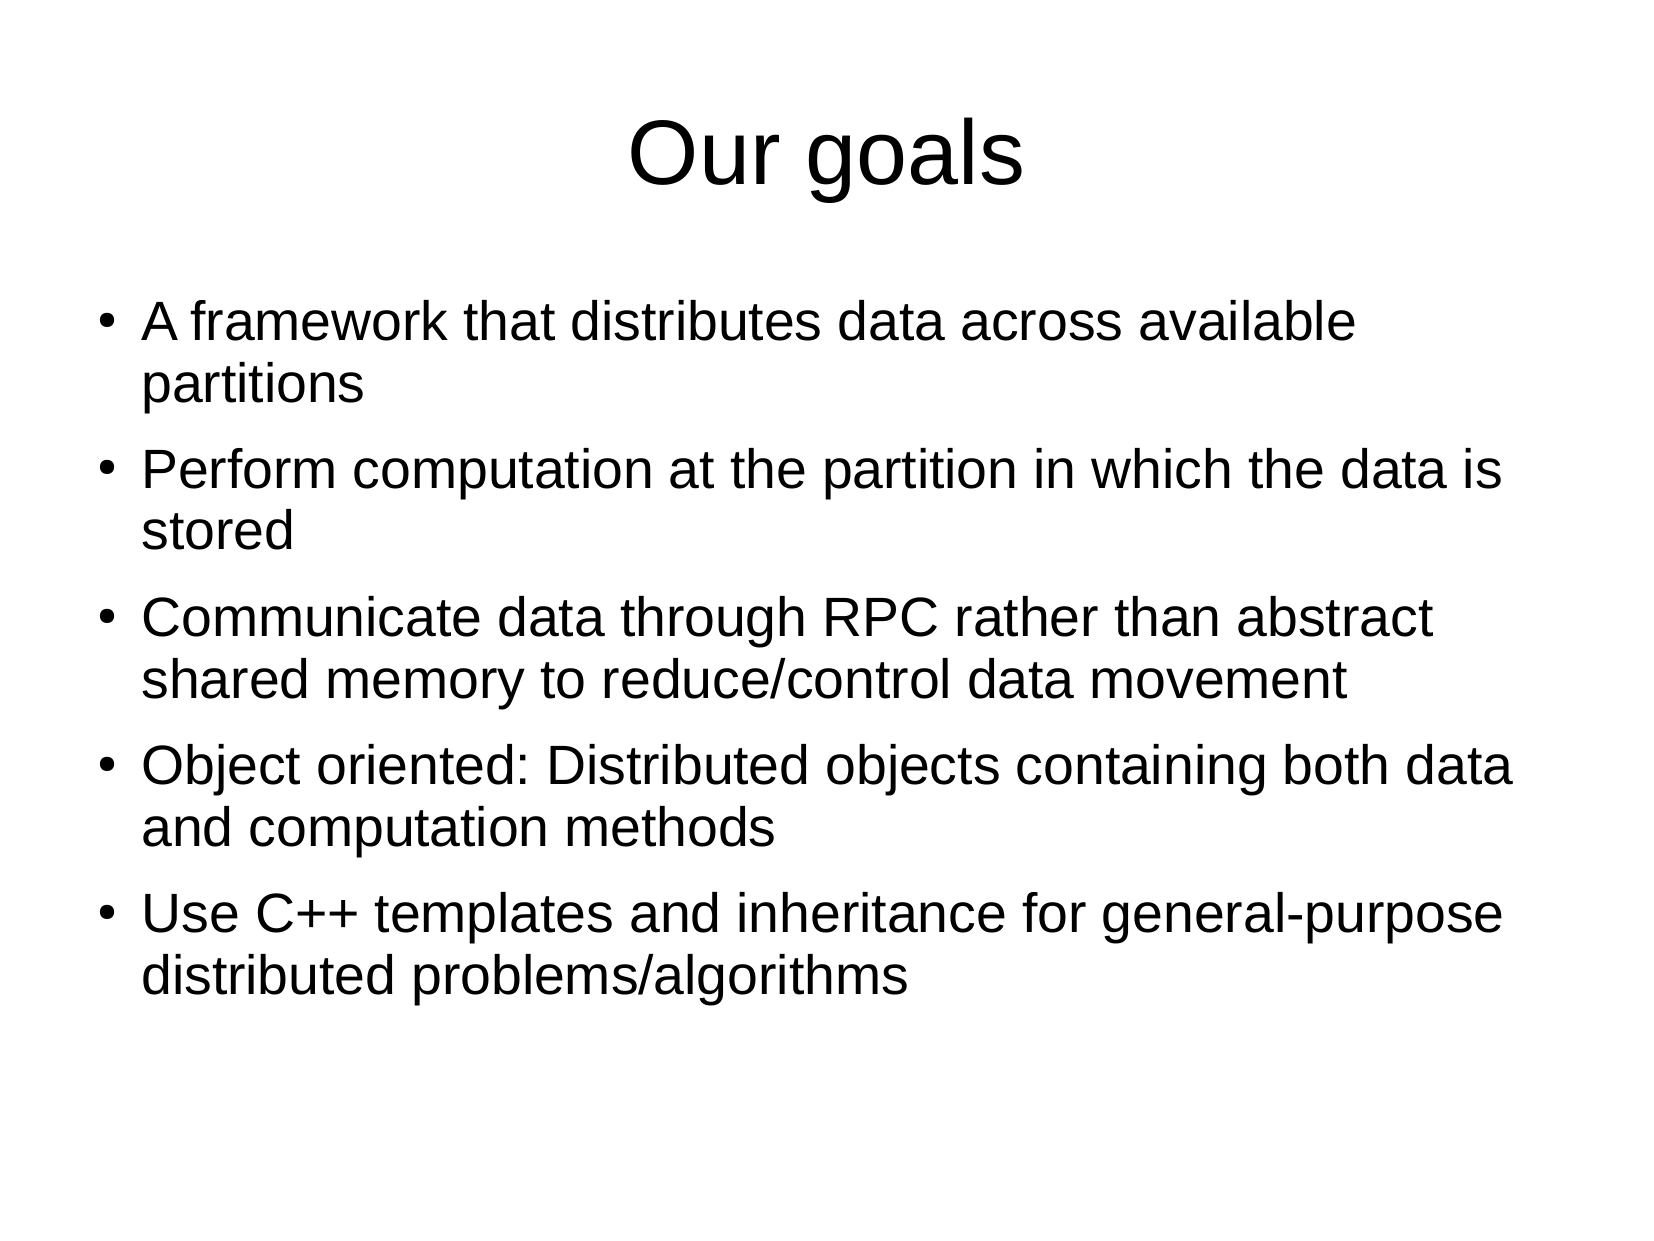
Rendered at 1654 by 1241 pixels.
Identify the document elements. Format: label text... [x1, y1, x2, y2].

title Our goals [82, 49, 1571, 257]
list A framework that distributes data across available partitions Perform computation at the partition in which the data is stored Communicate data through RPC rather than abstract shared memory to reduce/control data movement Object oriented: Distributed objects containing both data and computation methods Use C++ templates and inheritance for general-purpose distributed problems/algorithms [82, 290, 1571, 1010]
